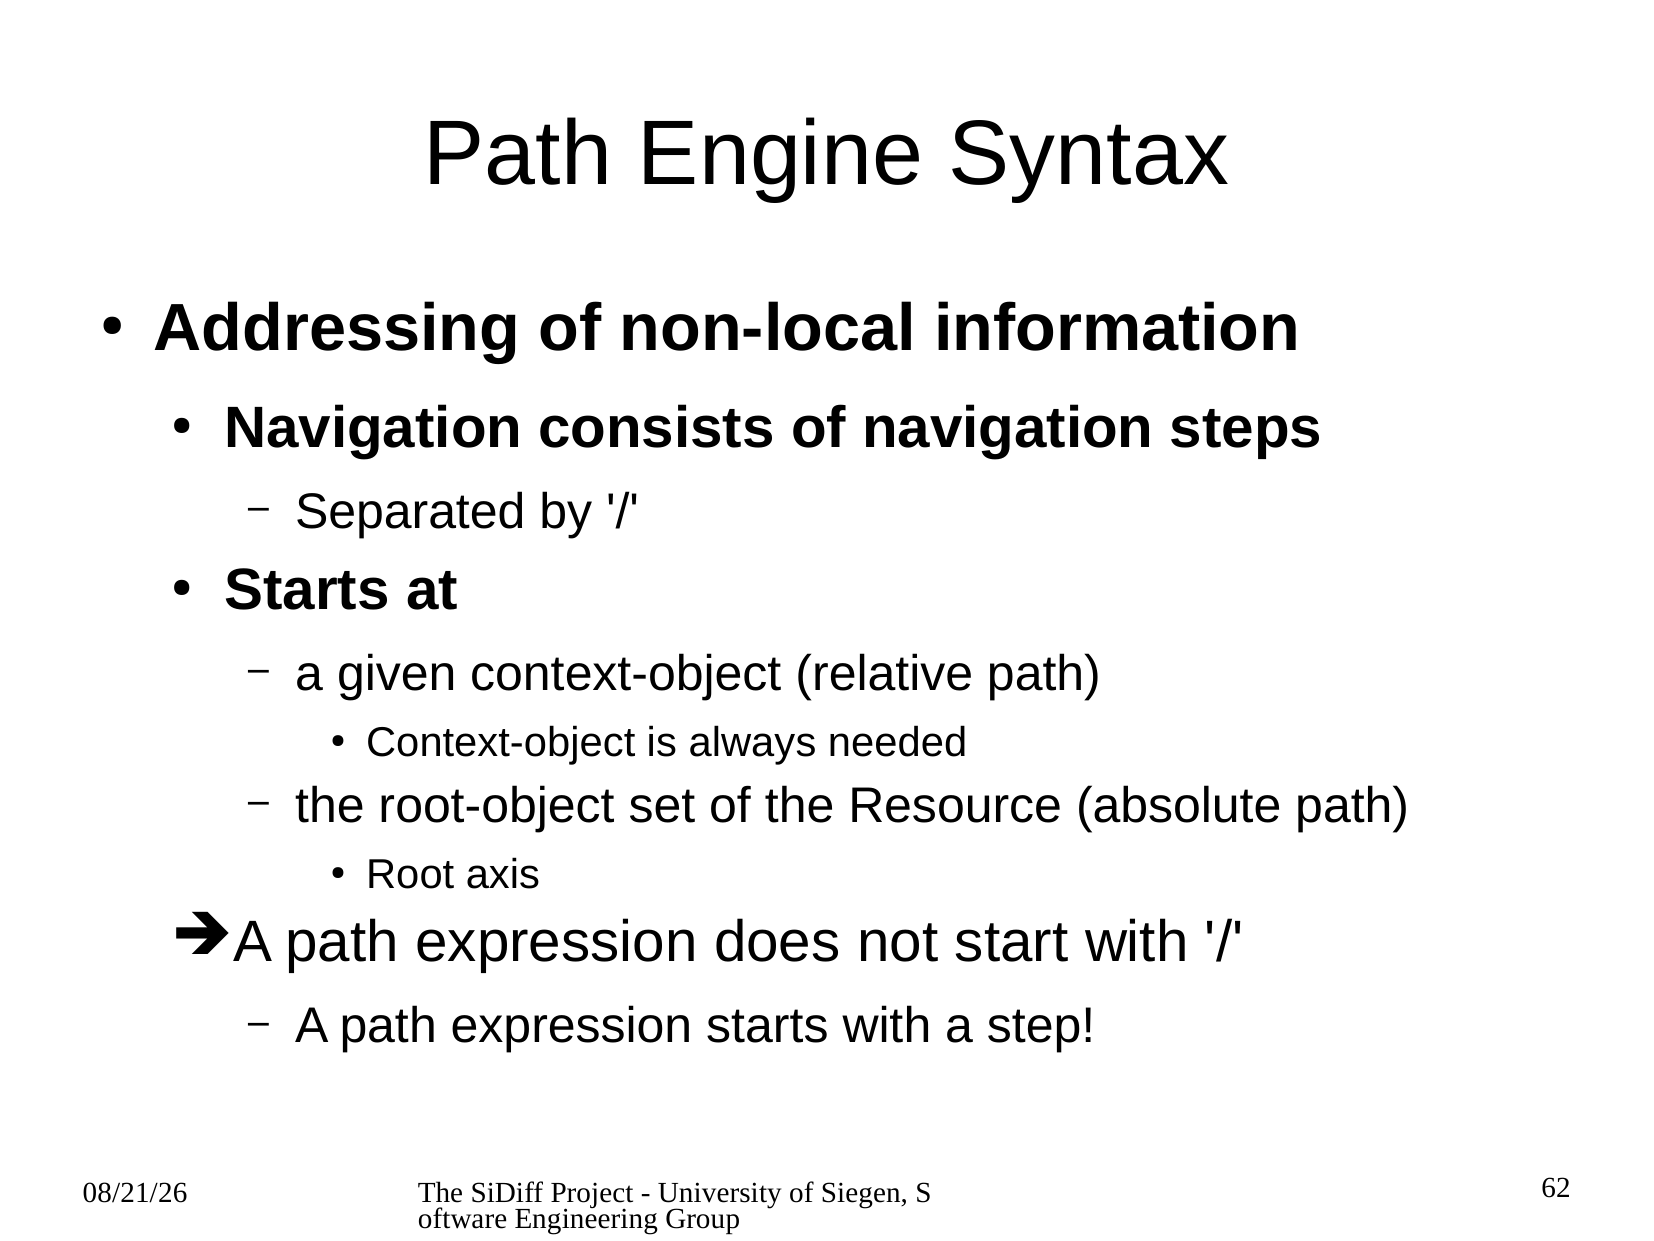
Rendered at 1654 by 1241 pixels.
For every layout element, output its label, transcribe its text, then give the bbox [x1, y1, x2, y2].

list Addressing of non-local information Navigation consists of navigation steps Separated by '/' Starts at a given context-object (relative path) Context-object is always needed the root-object set of the Resource (absolute path) Root axis A path expression does not start with '/' A path expression starts with a step! [82, 290, 1625, 1109]
title Path Engine Syntax [82, 49, 1571, 257]
